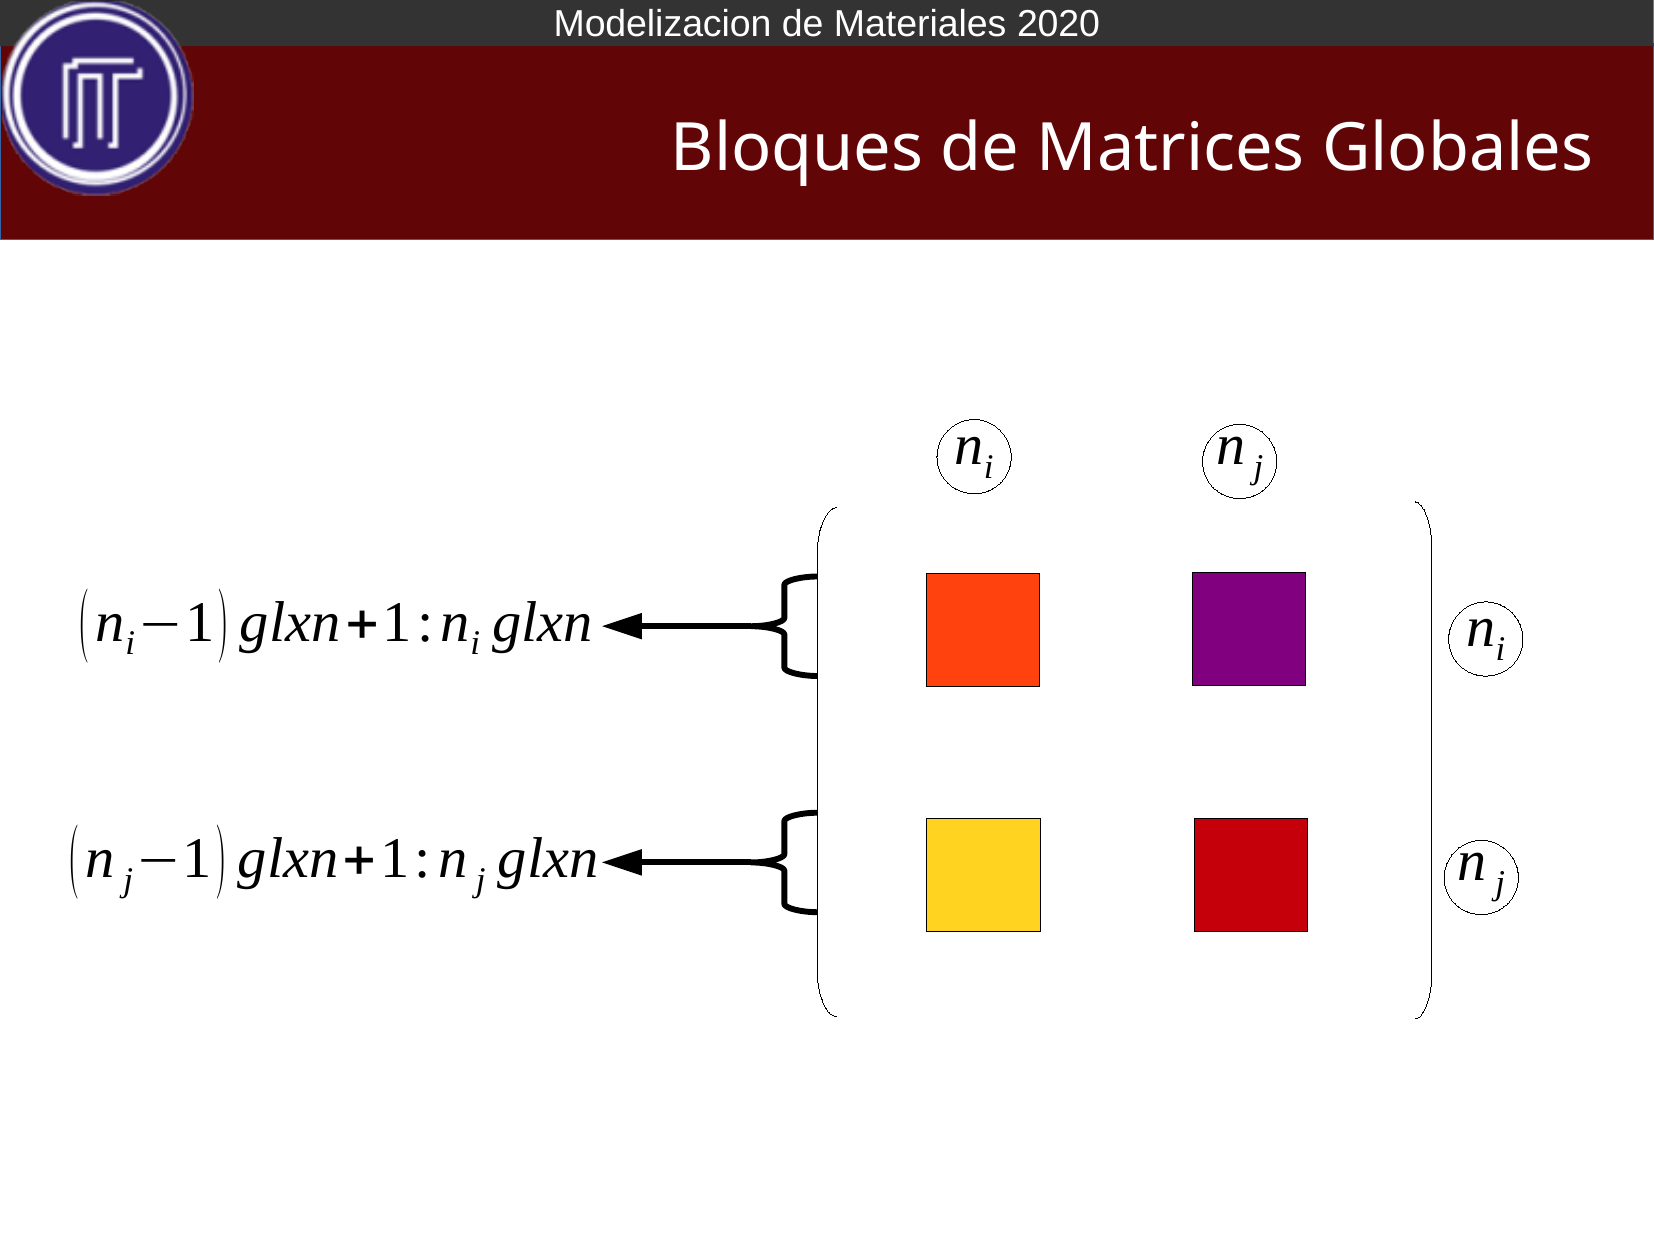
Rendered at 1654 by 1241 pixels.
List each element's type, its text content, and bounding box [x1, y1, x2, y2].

text_box [926, 573, 1040, 687]
chart [946, 413, 1002, 487]
chart [1450, 829, 1513, 903]
text_box [926, 818, 1041, 932]
chart [1208, 413, 1272, 487]
title Bloques de Matrices Globales [41, 70, 1654, 218]
chart [1458, 595, 1514, 669]
picture [0, 0, 194, 196]
text_box [1192, 572, 1306, 686]
text_box [1194, 818, 1308, 932]
chart [62, 821, 606, 903]
chart [72, 585, 601, 667]
